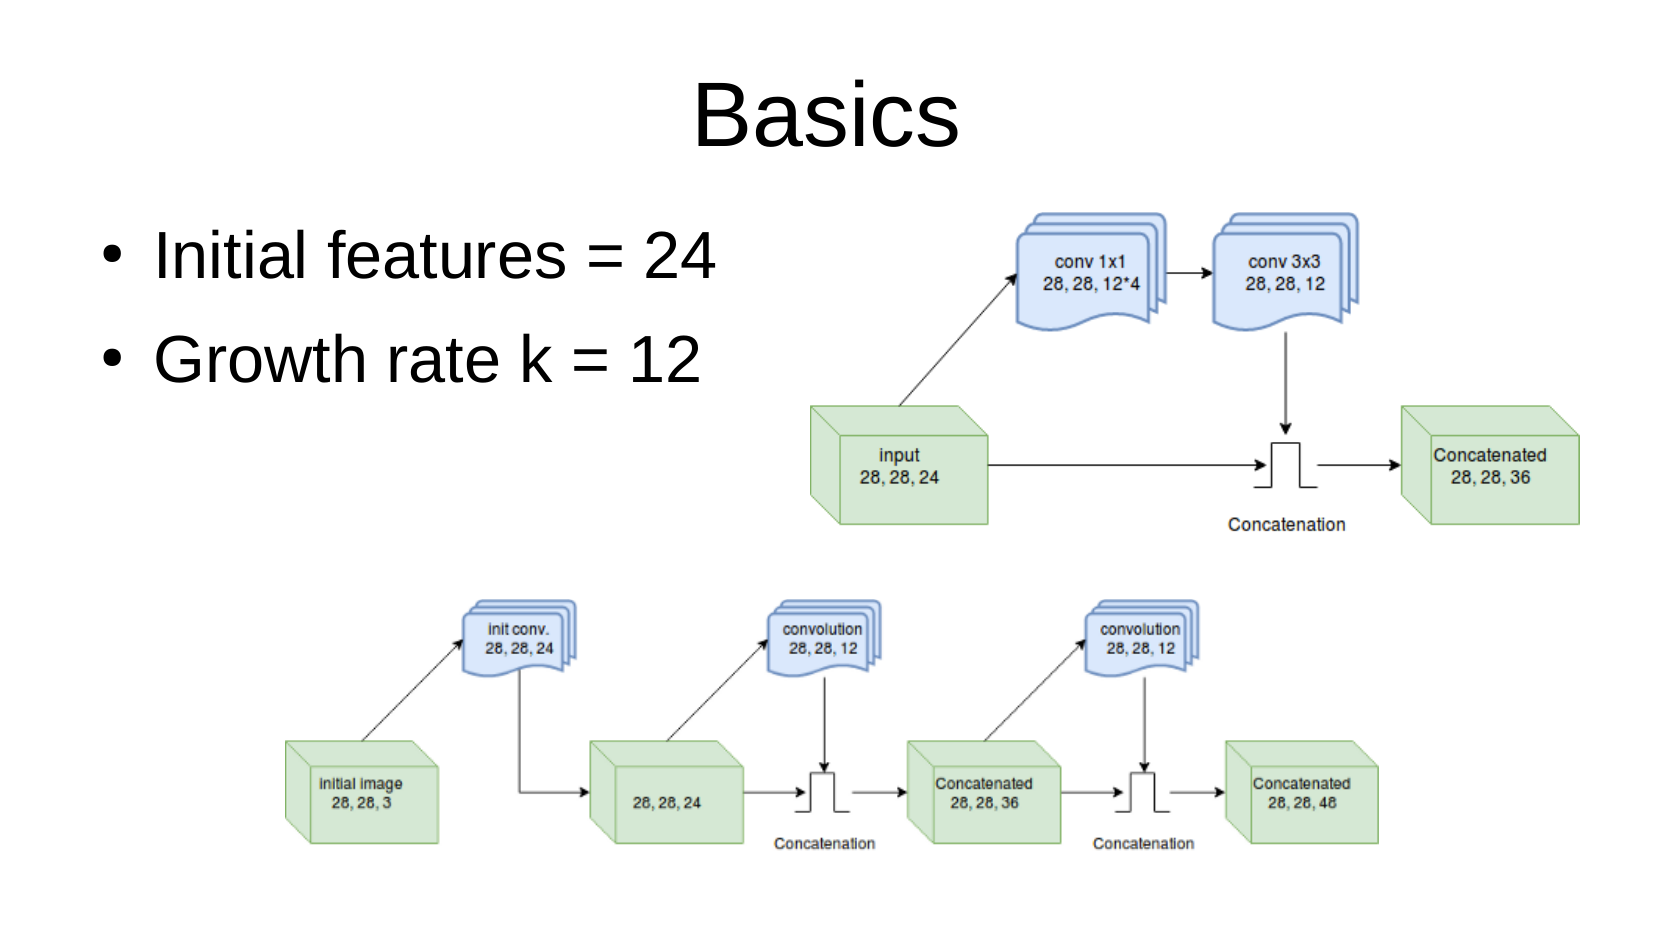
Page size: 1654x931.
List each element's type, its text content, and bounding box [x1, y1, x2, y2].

picture [810, 212, 1580, 541]
list Initial features = 24 Growth rate k = 12 [82, 217, 1571, 758]
picture [285, 599, 1379, 857]
title Basics [82, 37, 1571, 193]
